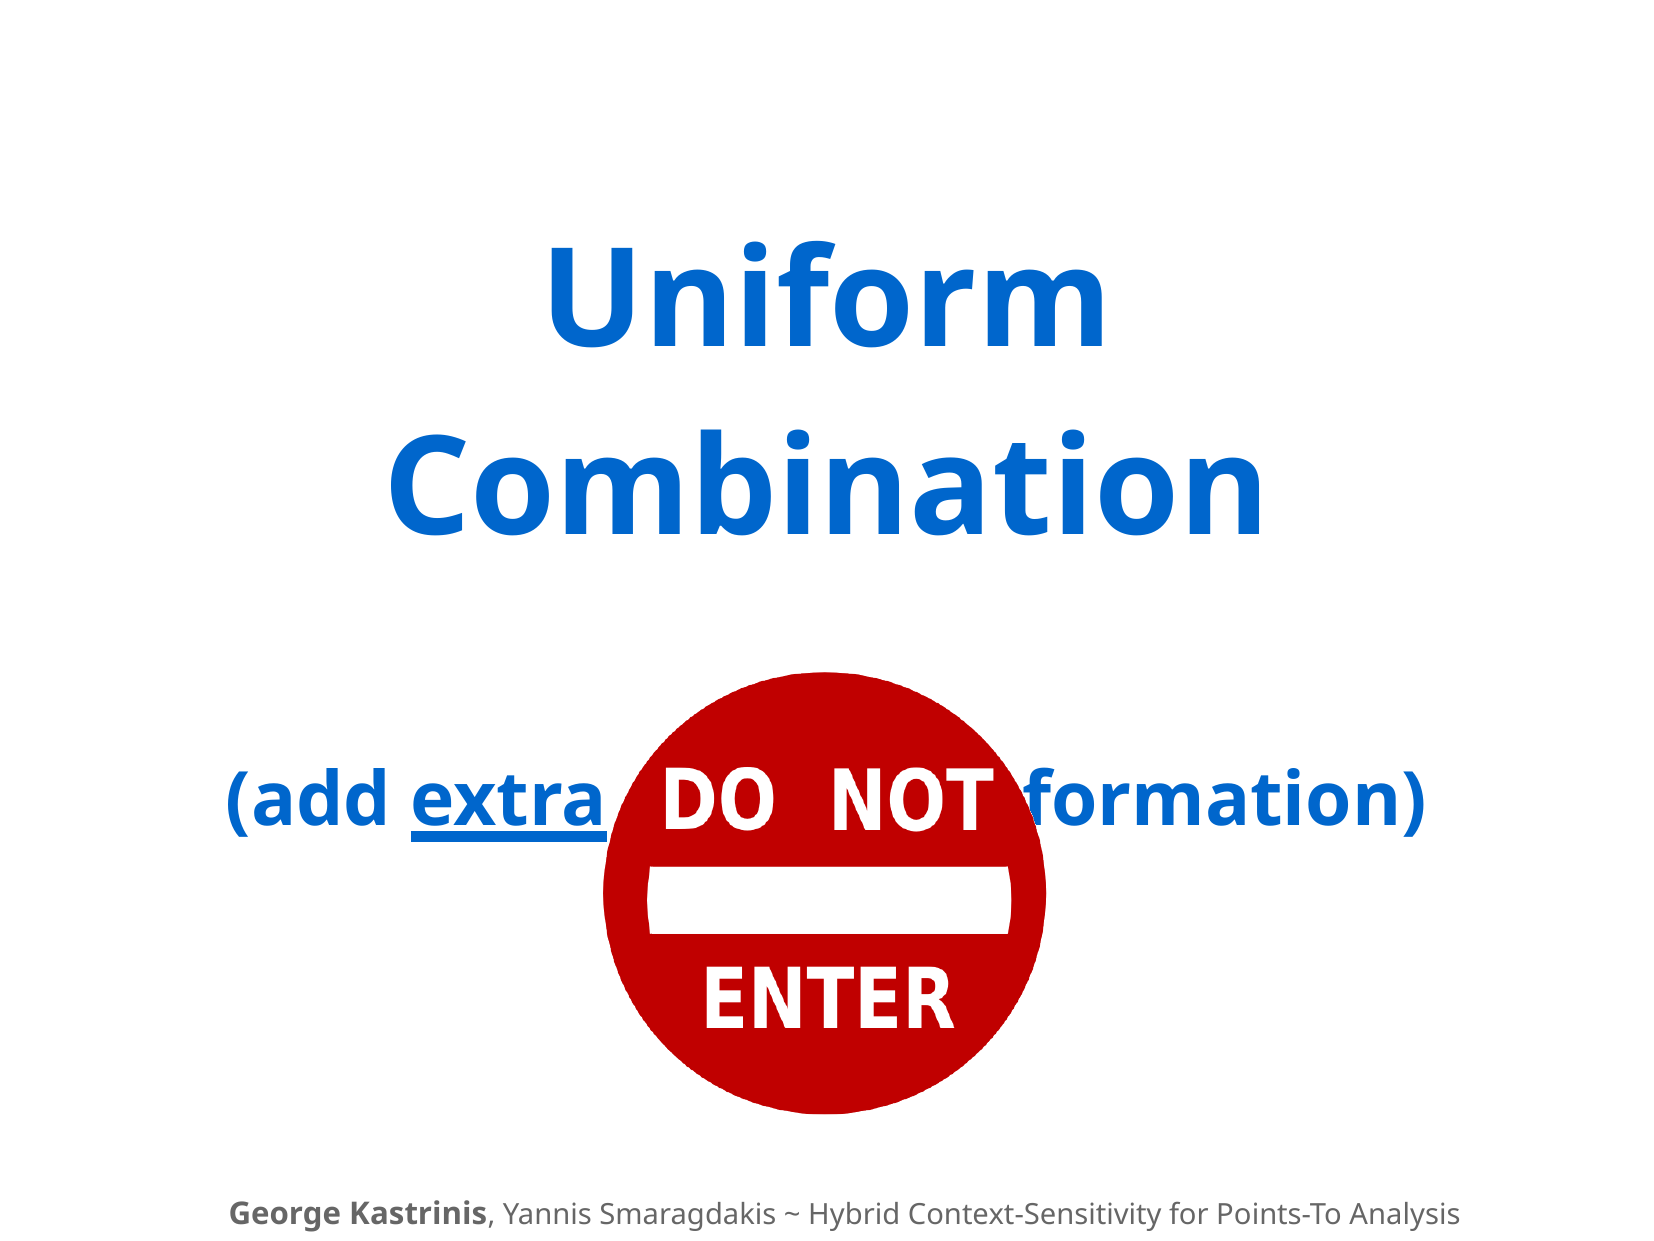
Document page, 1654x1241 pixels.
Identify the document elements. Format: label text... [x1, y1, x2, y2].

picture [592, 659, 1062, 1125]
text_box Uniform Combination (add extra Call-Site information) [69, 192, 1585, 587]
